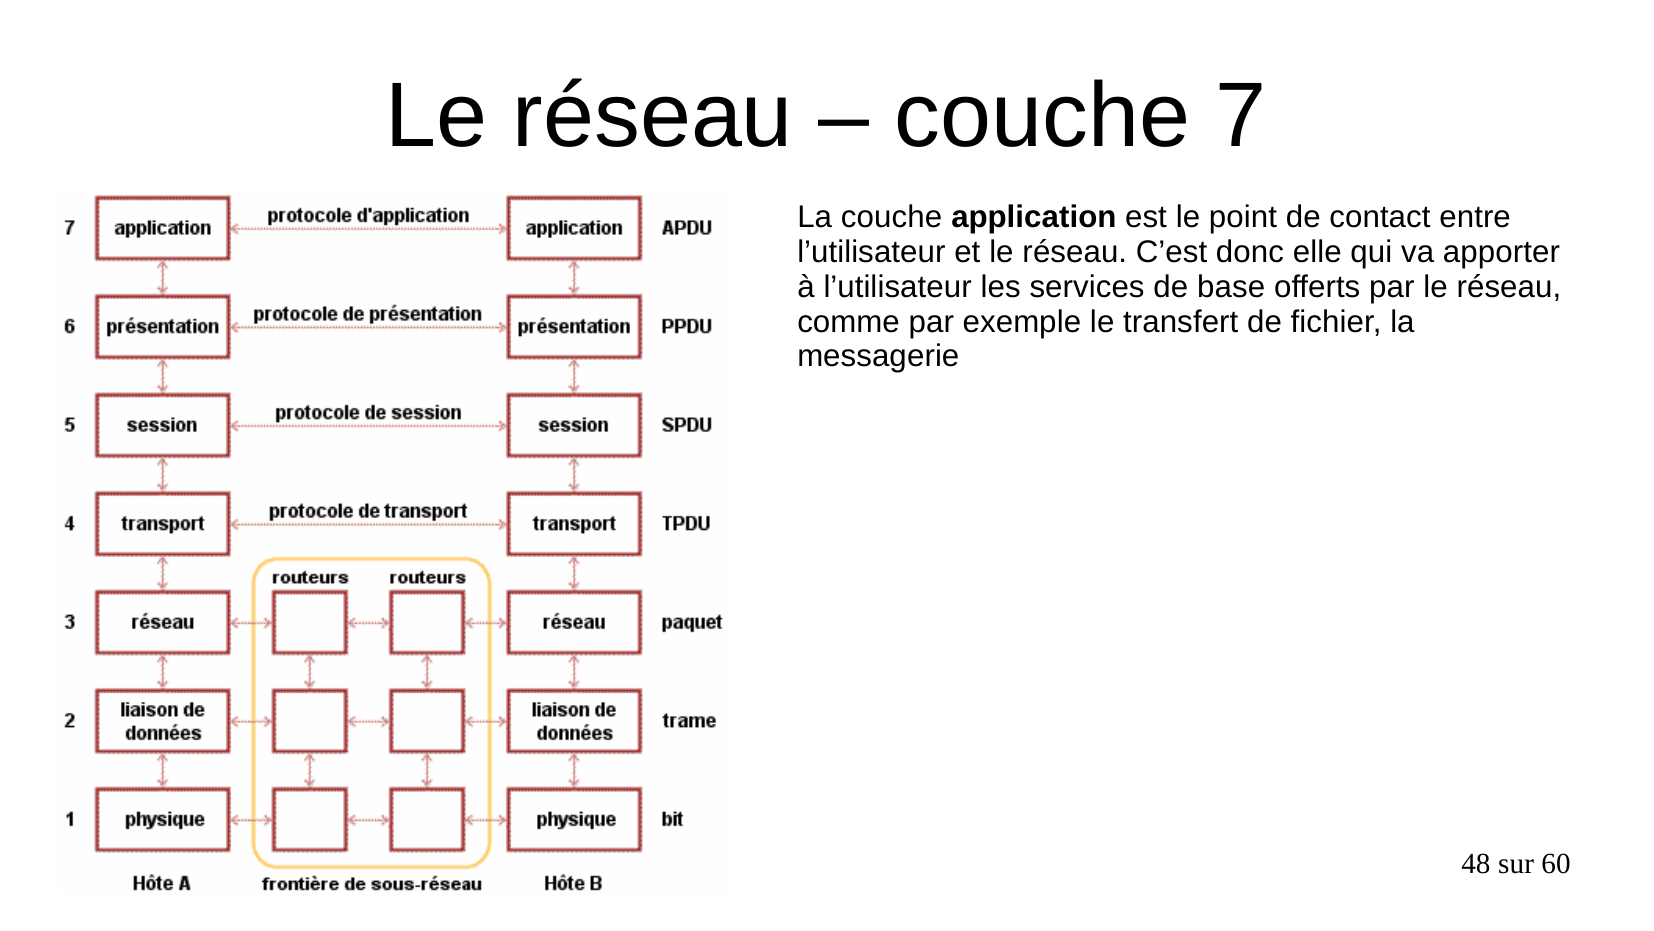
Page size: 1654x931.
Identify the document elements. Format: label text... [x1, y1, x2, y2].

picture [59, 191, 727, 895]
text_box La couche application est le point de contact entre l’utilisateur et le réseau. C’est donc elle qui va apporter à l’utilisateur les services de base offerts par le réseau, comme par exemple le transfert de fichier, la messagerie [782, 192, 1580, 381]
title Le réseau – couche 7 [82, 37, 1571, 193]
